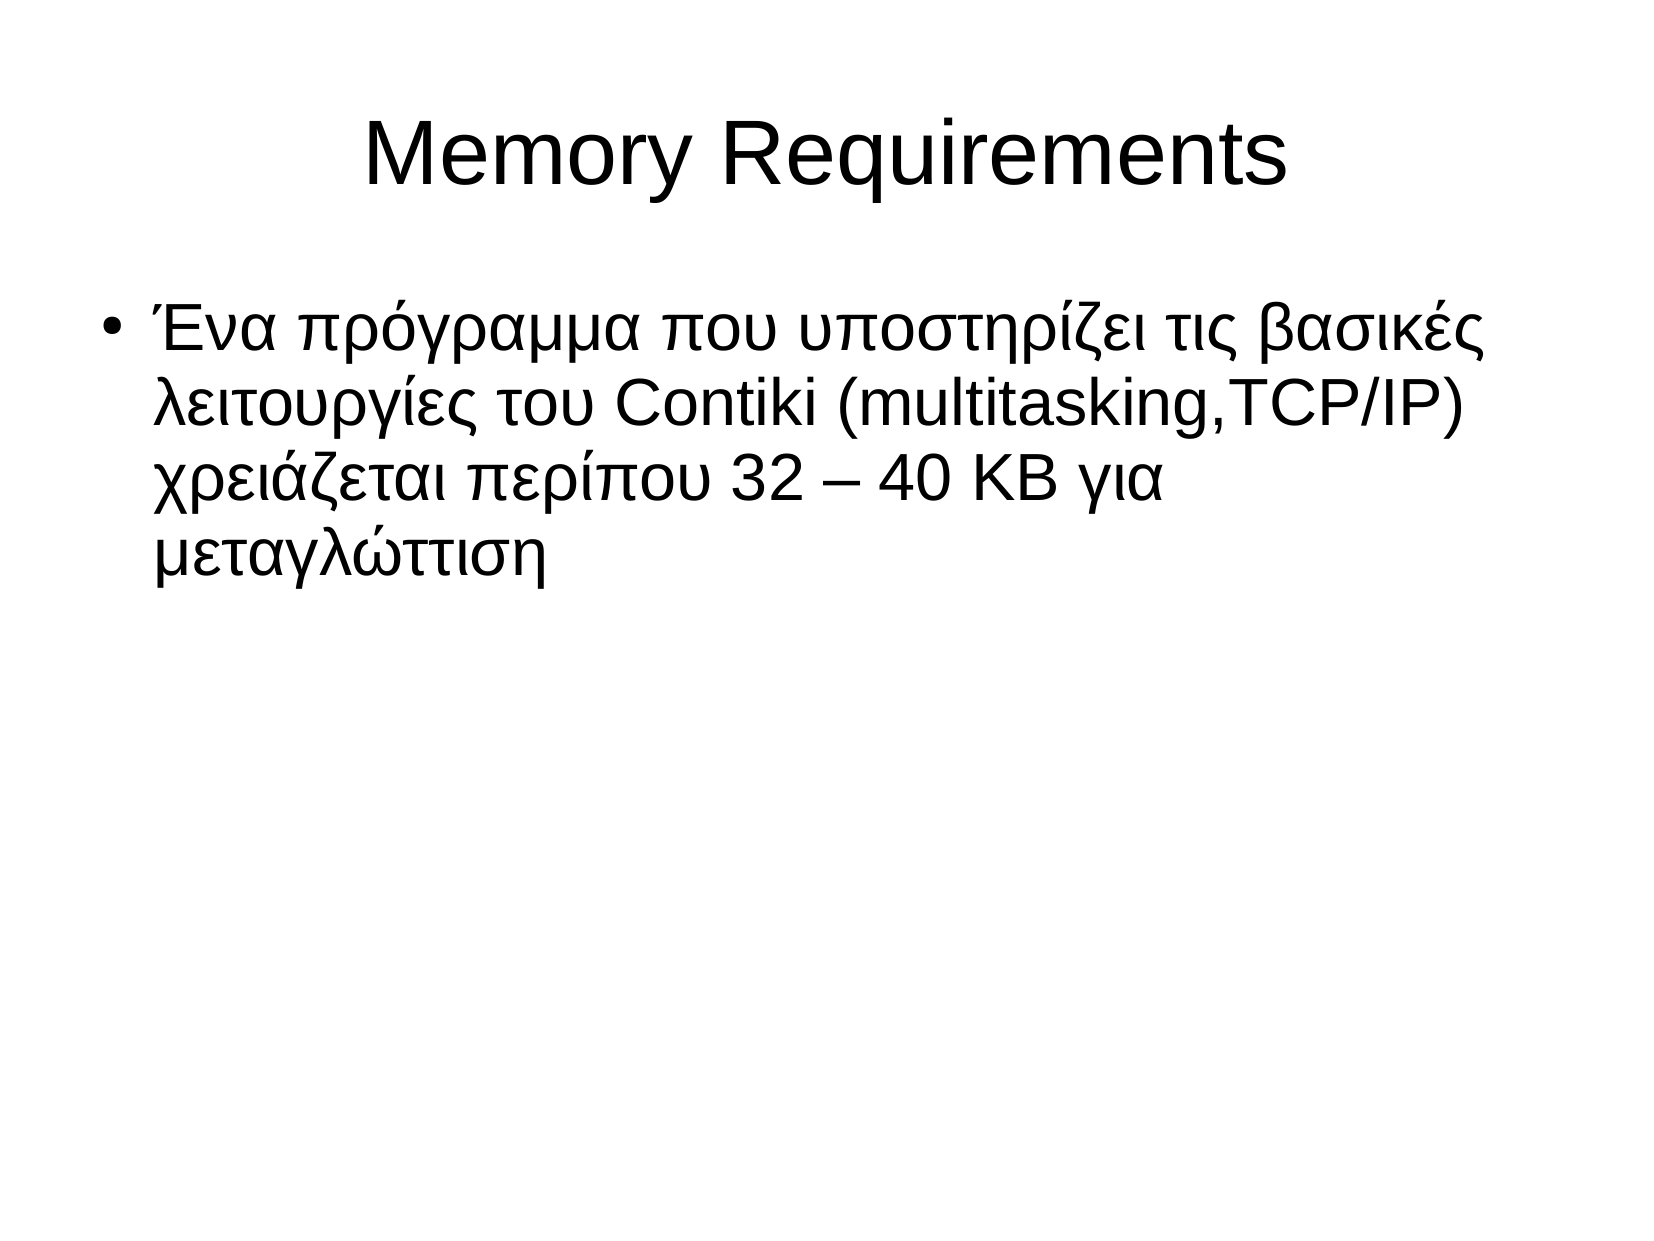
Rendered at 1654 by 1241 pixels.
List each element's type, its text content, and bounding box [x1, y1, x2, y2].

title Memory Requirements [82, 49, 1571, 257]
list Ένα πρόγραμμα που υποστηρίζει τις βασικές λειτουργίες του Contiki (multitasking,TCP/IP) χρειάζεται περίπου 32 – 40 KB για μεταγλώττιση [82, 290, 1571, 1010]
